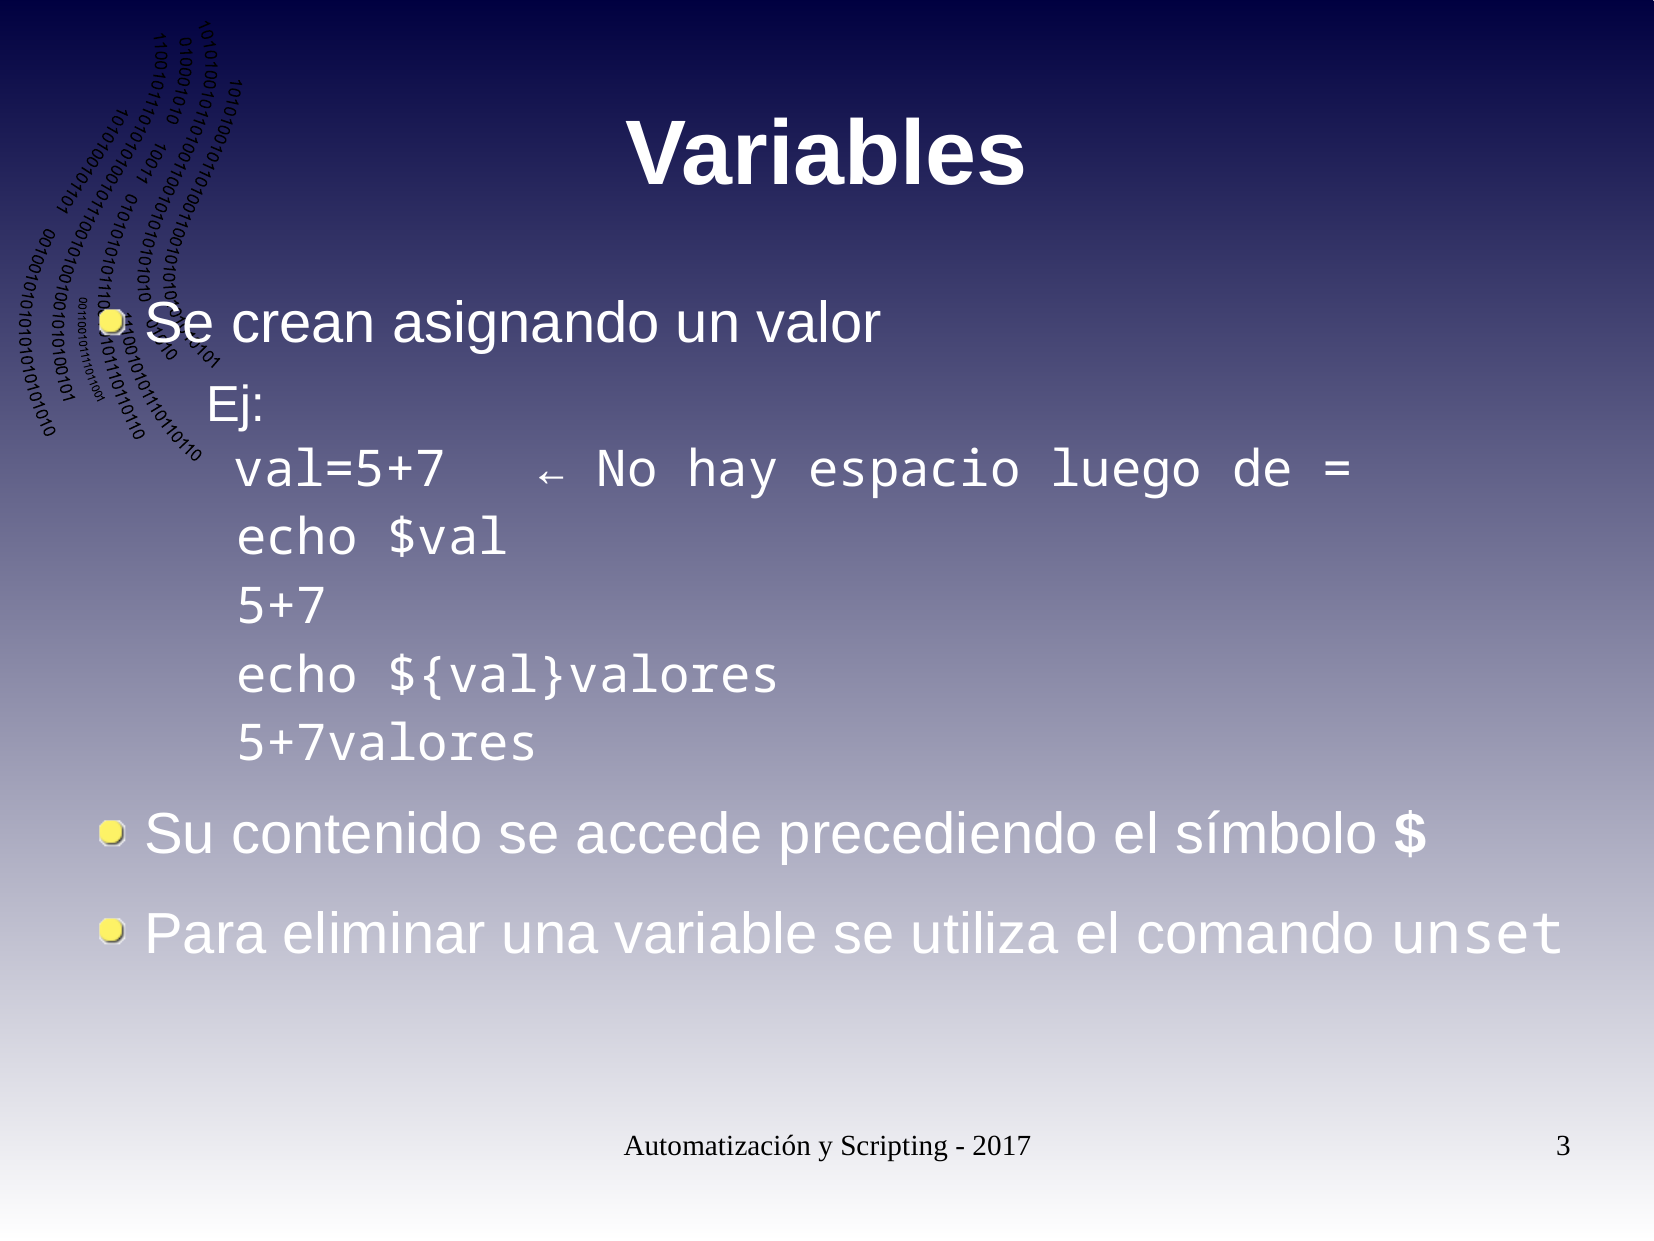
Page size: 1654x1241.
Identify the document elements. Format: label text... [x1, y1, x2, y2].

picture [18, 20, 243, 461]
list Se crean asignando un valor Ej: val=5+7 ← No hay espacio luego de = echo $val 5+7 echo ${val}valores 5+7valores Su contenido se accede precediendo el símbolo $ Para eliminar una variable se utiliza el comando unset [82, 290, 1571, 1010]
title Variables [82, 49, 1571, 257]
